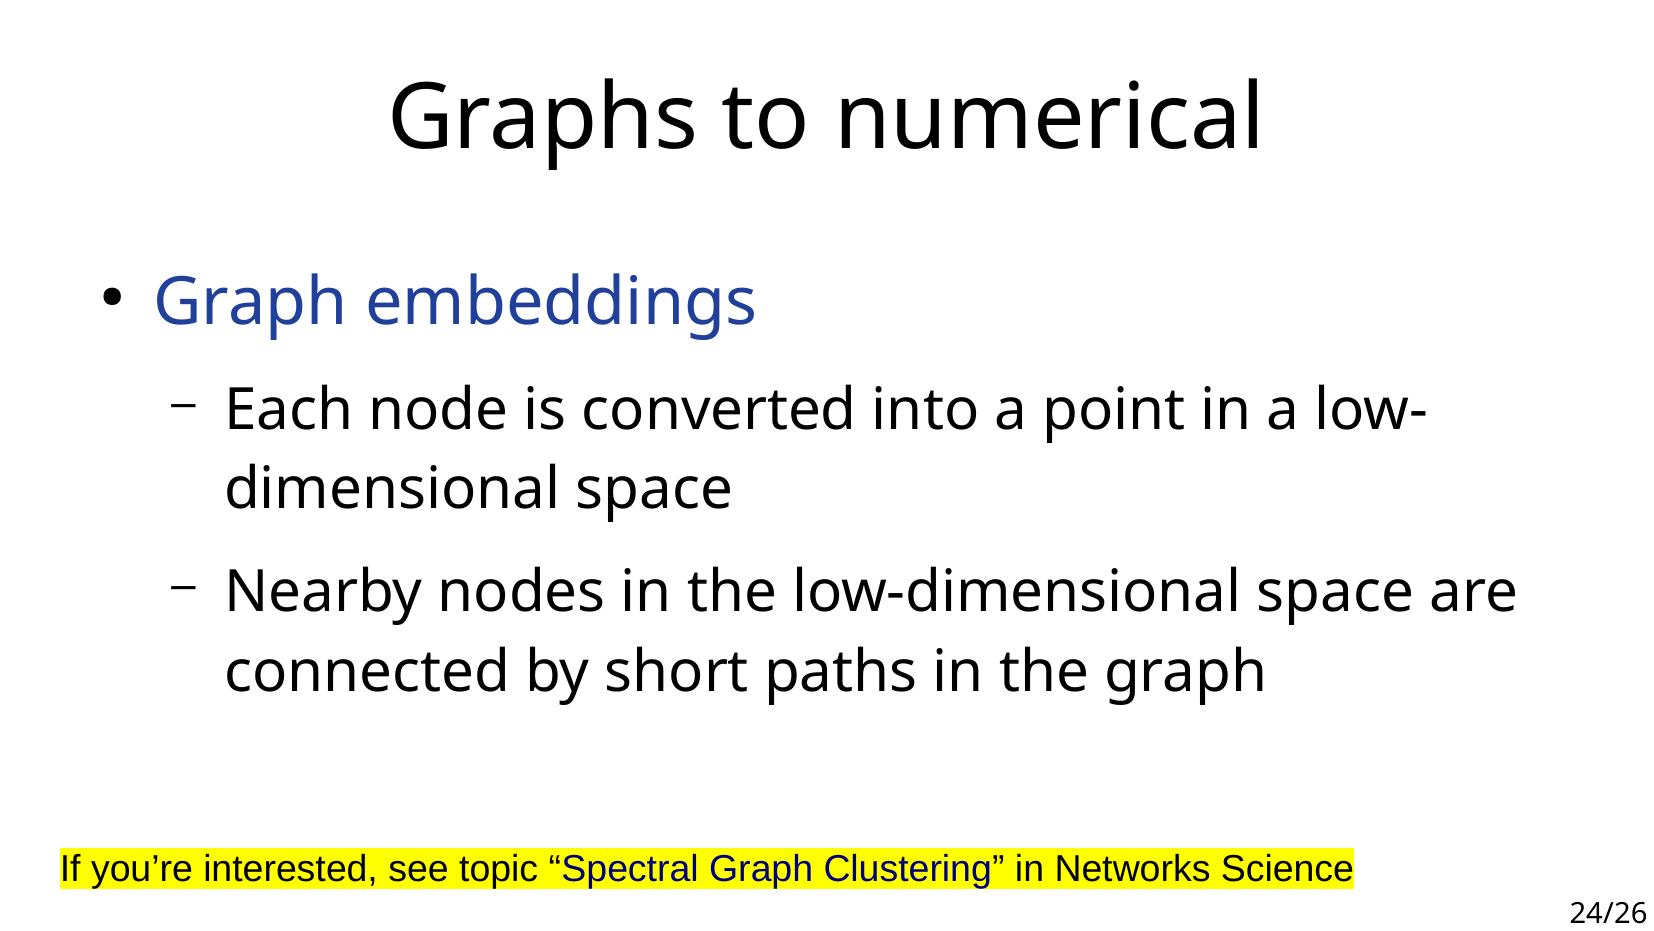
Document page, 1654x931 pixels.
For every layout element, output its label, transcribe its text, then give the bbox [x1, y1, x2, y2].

title Graphs to numerical [82, 1, 1571, 226]
text_box If you’re interested, see topic “Spectral Graph Clustering” in Networks Science [45, 840, 1576, 897]
list Graph embeddings Each node is converted into a point in a low-dimensional space Nearby nodes in the low-dimensional space are connected by short paths in the graph [82, 253, 1571, 793]
